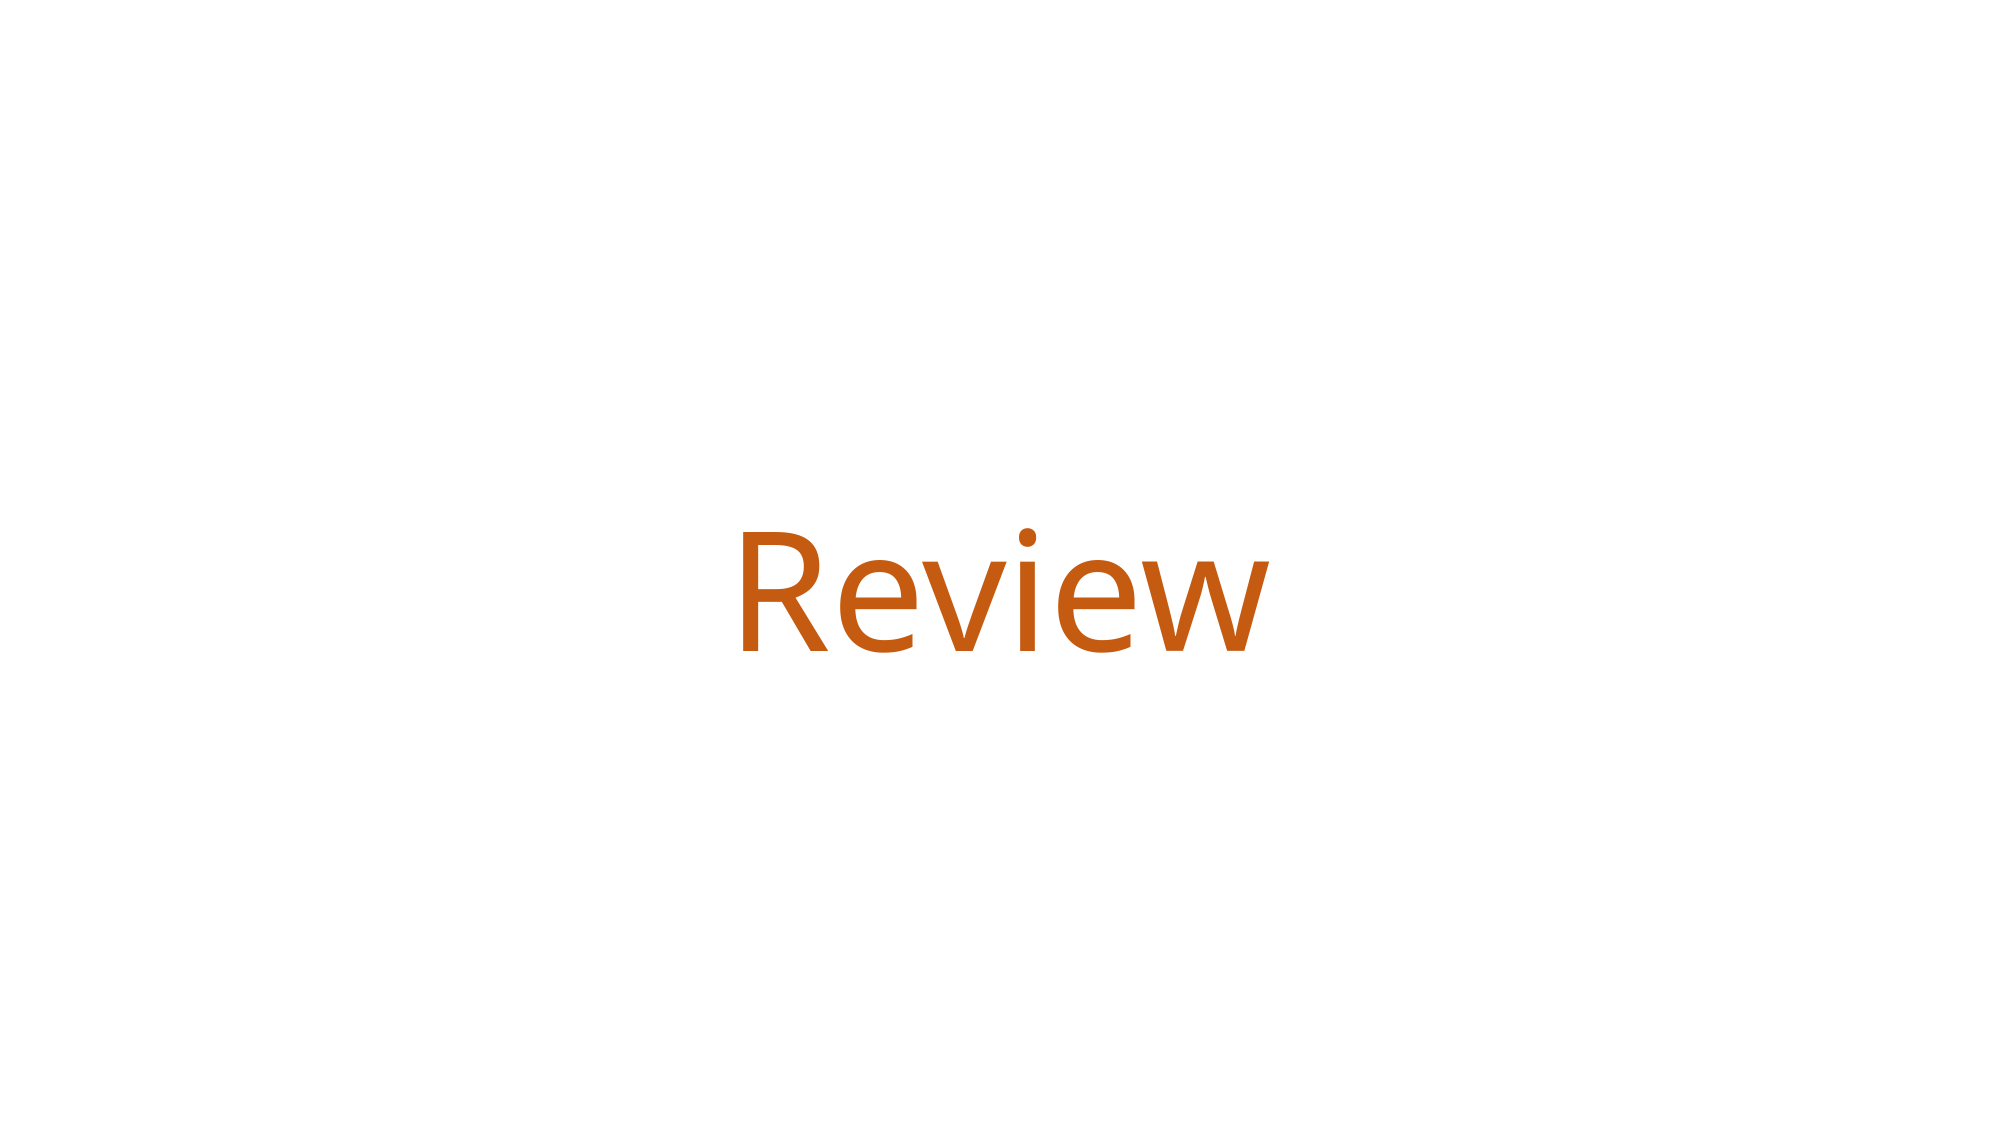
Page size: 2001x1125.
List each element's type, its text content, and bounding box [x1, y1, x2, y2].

list Review [137, 299, 1863, 1014]
